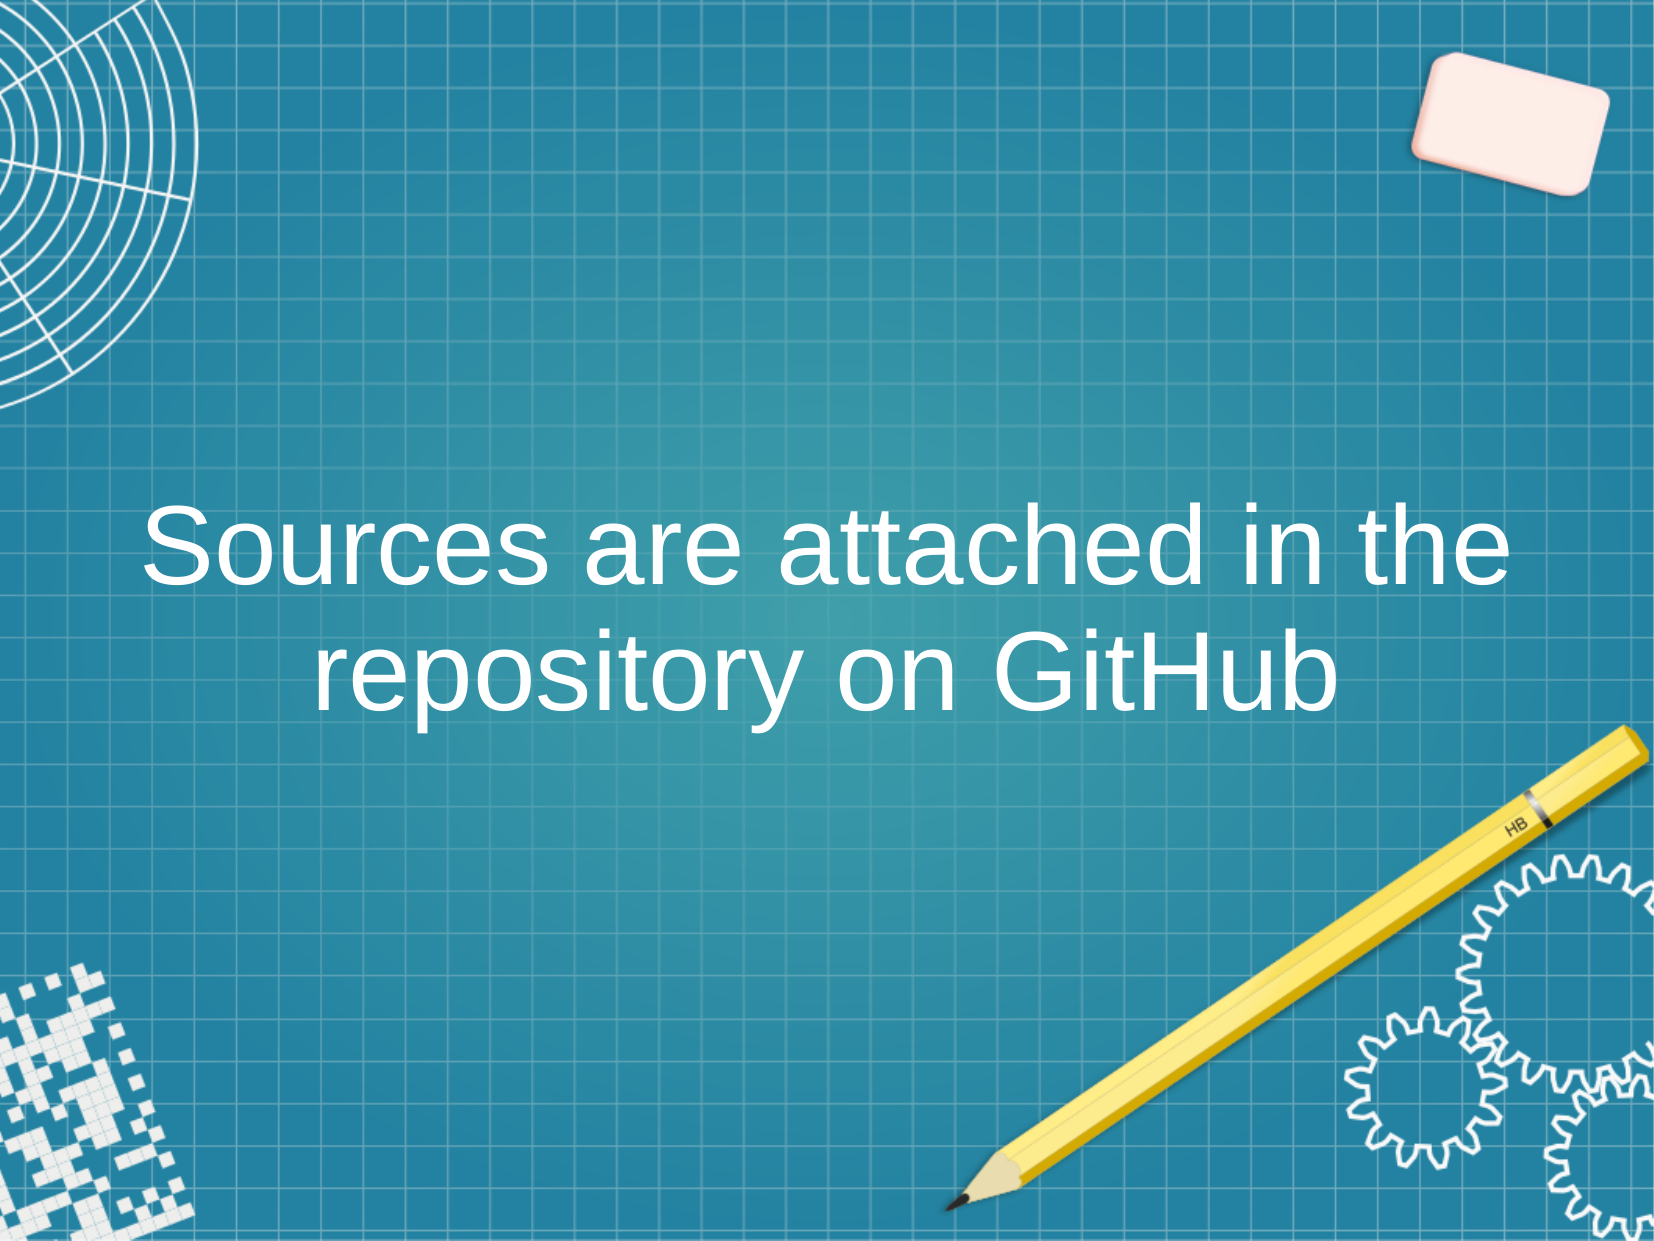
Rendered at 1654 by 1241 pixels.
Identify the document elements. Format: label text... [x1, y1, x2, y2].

picture [0, 0, 1654, 1241]
title Sources are attached in the repository on GitHub [82, 466, 1571, 751]
